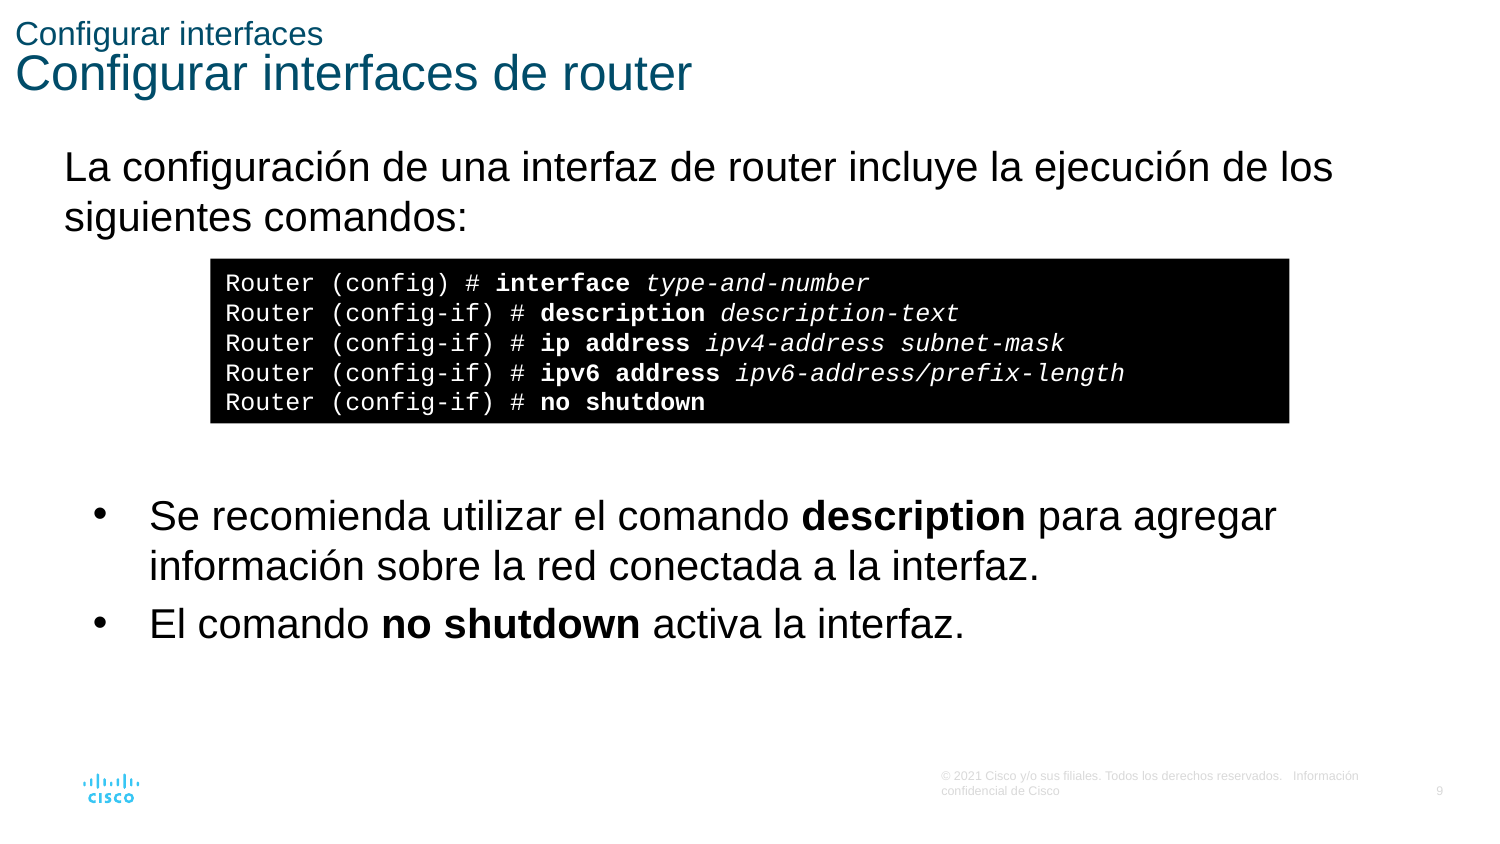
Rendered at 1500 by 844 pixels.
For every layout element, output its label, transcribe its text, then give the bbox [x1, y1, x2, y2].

title Configurar interfaces Configurar interfaces de router [0, 0, 1369, 121]
text_box Router (config) # interface type-and-number Router (config-if) # description description-text Router (config-if) # ip address ipv4-address subnet-mask Router (config-if) # ipv6 address ipv6-address/prefix-length Router (config-if) # no shutdown [210, 258, 1290, 424]
list La configuración de una interfaz de router incluye la ejecución de los siguientes comandos: [49, 132, 1437, 230]
text_box Se recomienda utilizar el comando description para agregar información sobre la red conectada a la interfaz. El comando no shutdown activa la interfaz. [77, 480, 1437, 674]
